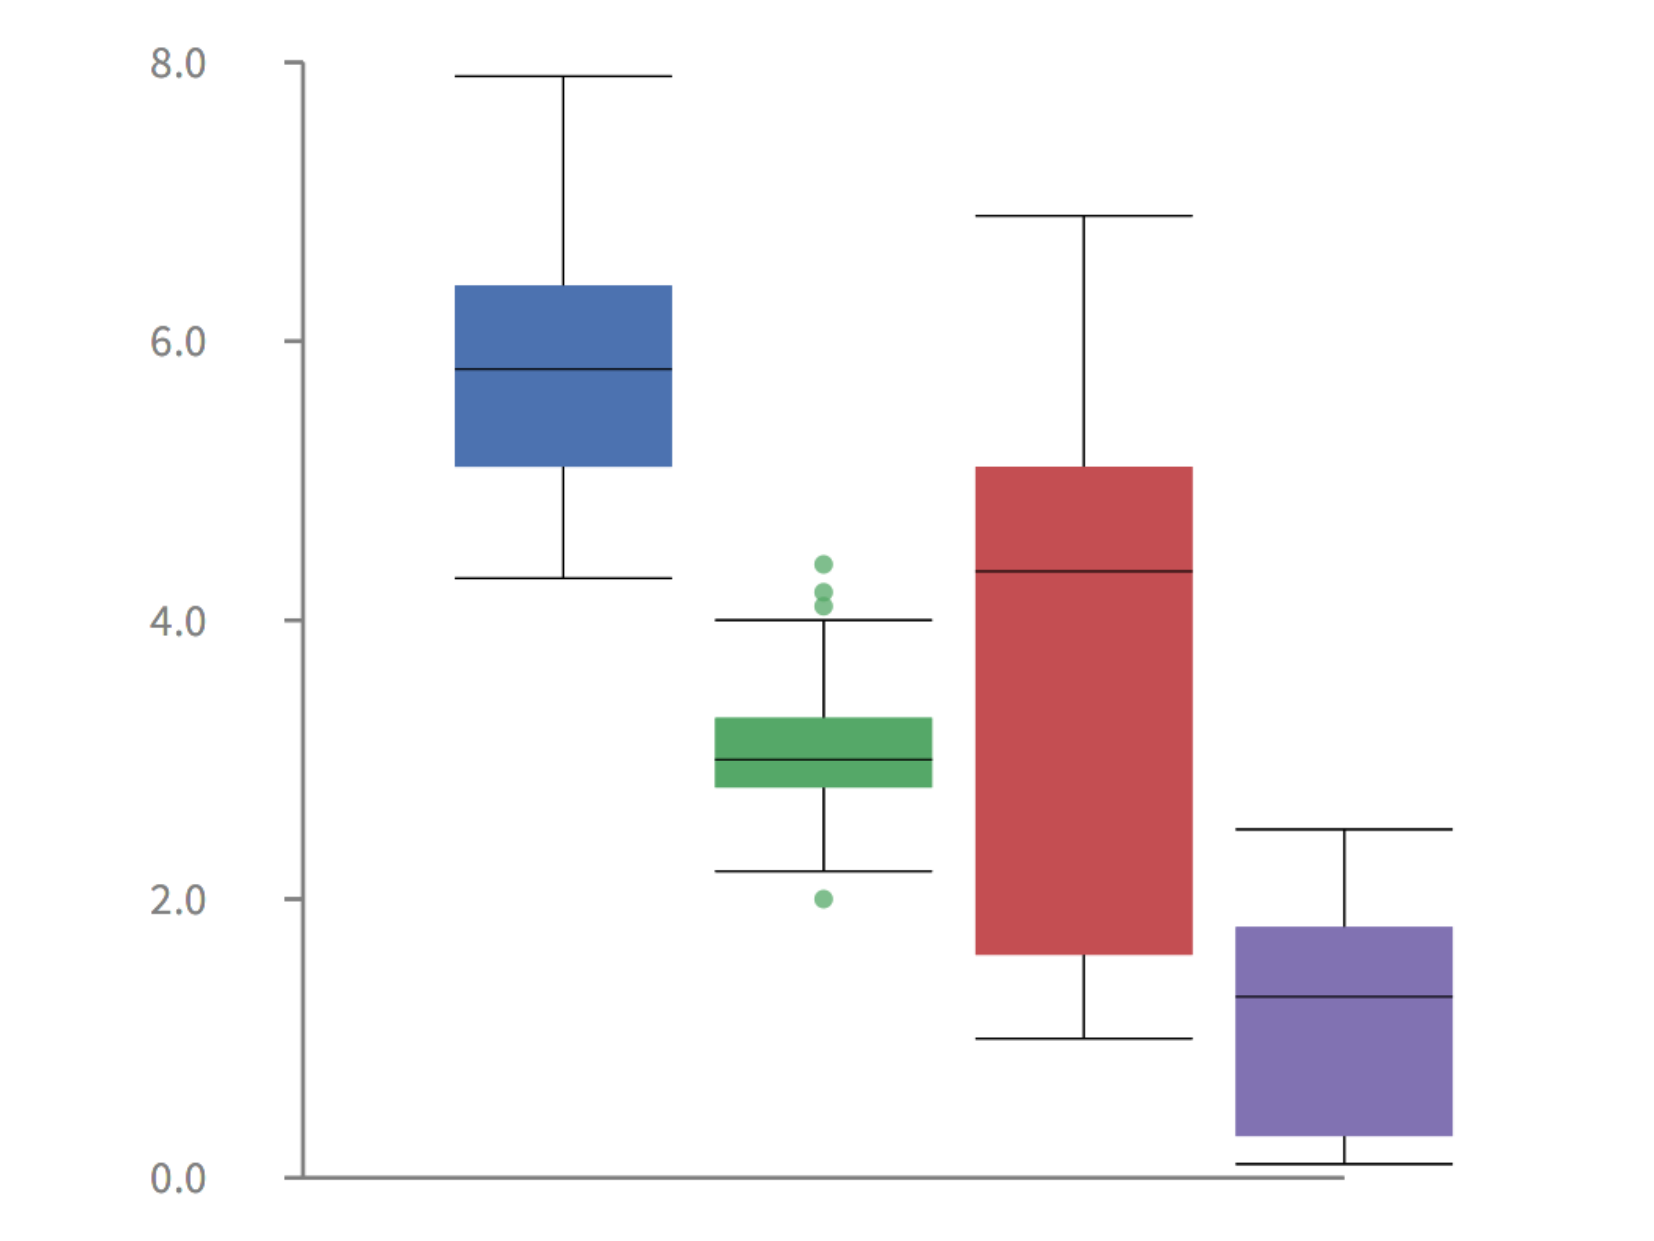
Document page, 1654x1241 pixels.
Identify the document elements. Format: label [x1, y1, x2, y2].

picture [147, 29, 1456, 1213]
